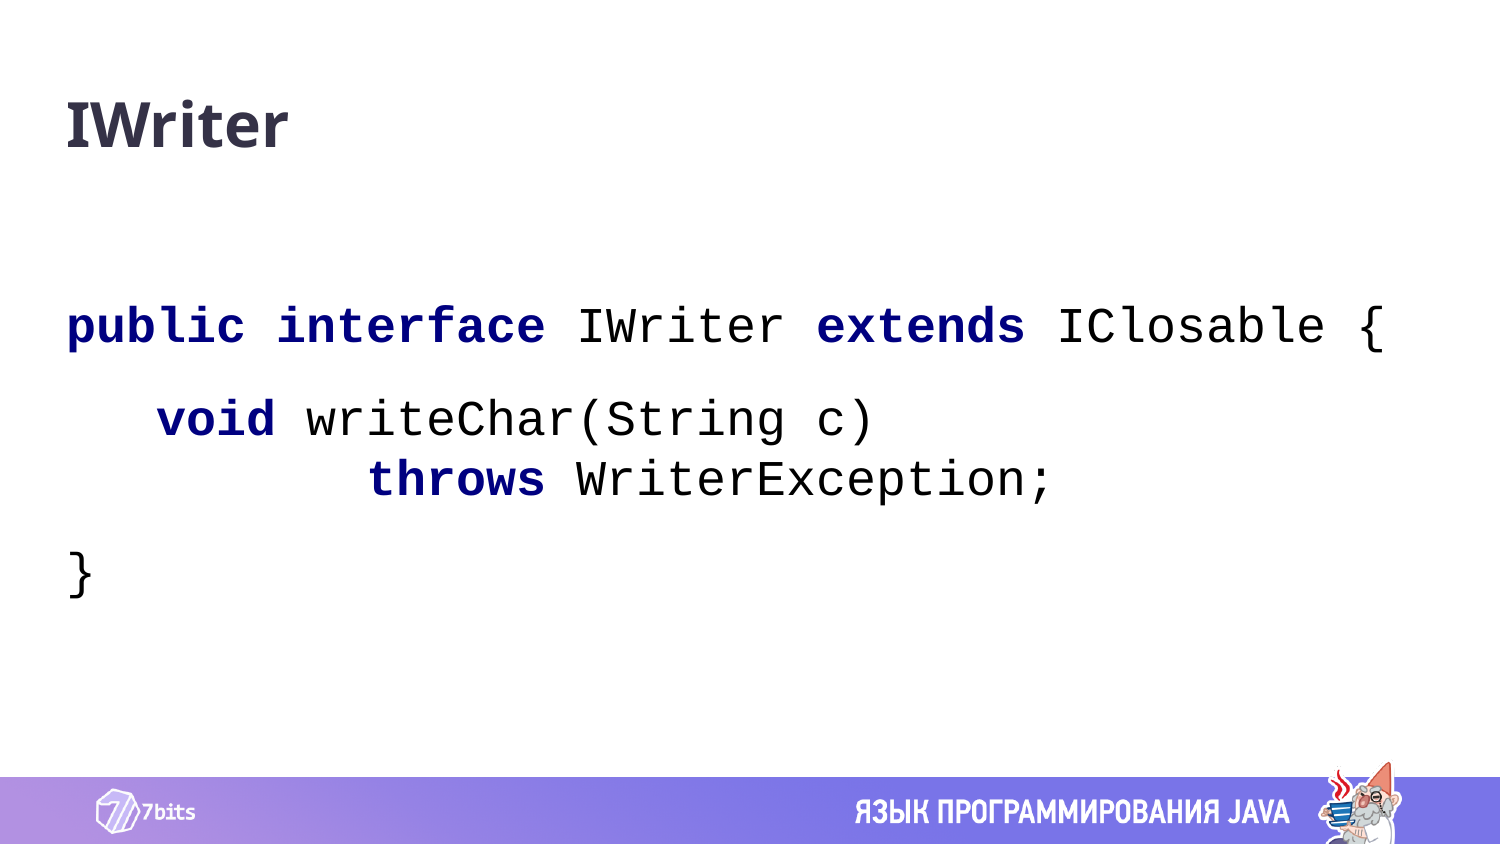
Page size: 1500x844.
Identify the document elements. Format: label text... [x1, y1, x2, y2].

title IWriter [51, 69, 1449, 164]
picture [0, 717, 1500, 844]
list public interface IWriter extends IClosable { void writeChar(String c) throws WriterException; } [51, 184, 1449, 745]
